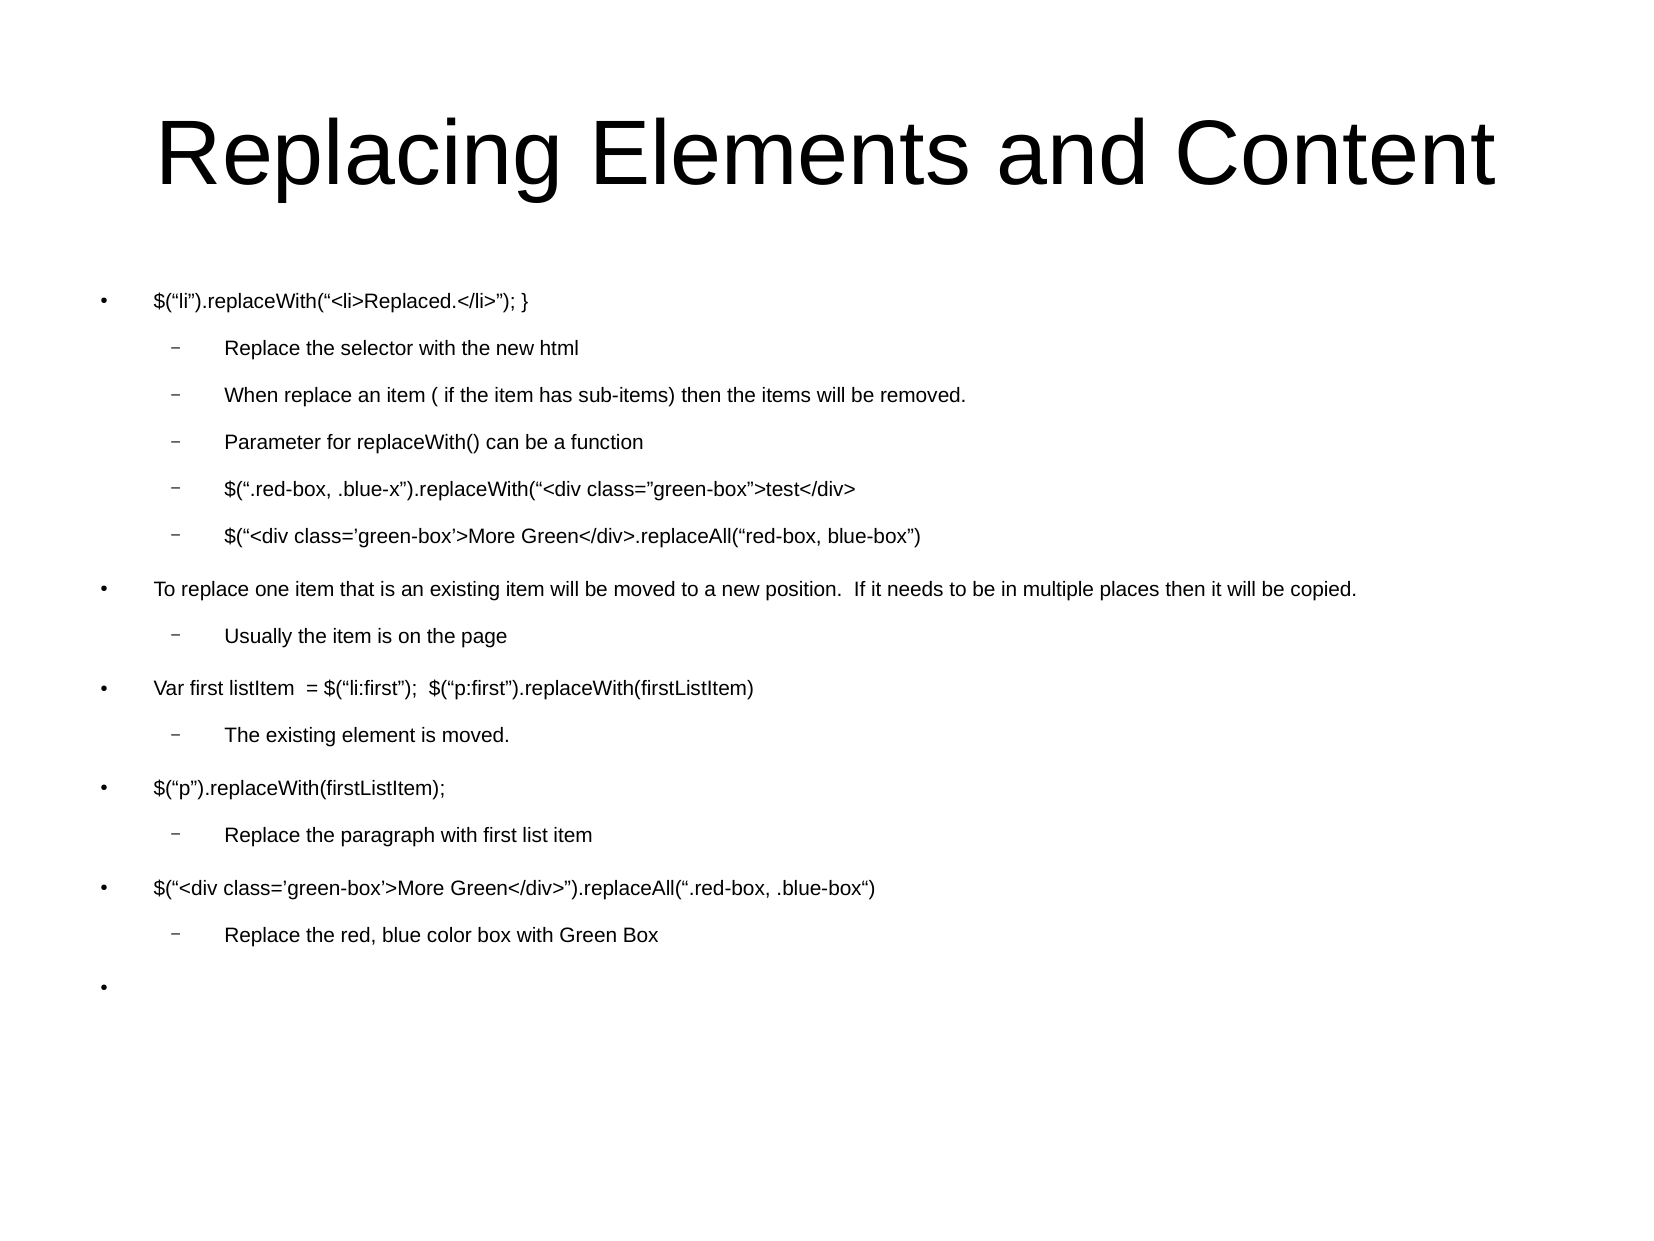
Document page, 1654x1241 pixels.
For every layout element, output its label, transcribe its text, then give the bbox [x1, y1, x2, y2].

list $(“li”).replaceWith(“<li>Replaced.</li>”); } Replace the selector with the new html When replace an item ( if the item has sub-items) then the items will be removed. Parameter for replaceWith() can be a function $(“.red-box, .blue-x”).replaceWith(“<div class=”green-box”>test</div> $(“<div class=’green-box’>More Green</div>.replaceAll(“red-box, blue-box”) To replace one item that is an existing item will be moved to a new position. If it needs to be in multiple places then it will be copied. Usually the item is on the page Var first listItem = $(“li:first”); $(“p:first”).replaceWith(firstListItem) The existing element is moved. $(“p”).replaceWith(firstListItem); Replace the paragraph with first list item $(“<div class=’green-box’>More Green</div>”).replaceAll(“.red-box, .blue-box“) Replace the red, blue color box with Green Box [82, 290, 1571, 1010]
title Replacing Elements and Content [82, 49, 1571, 257]
